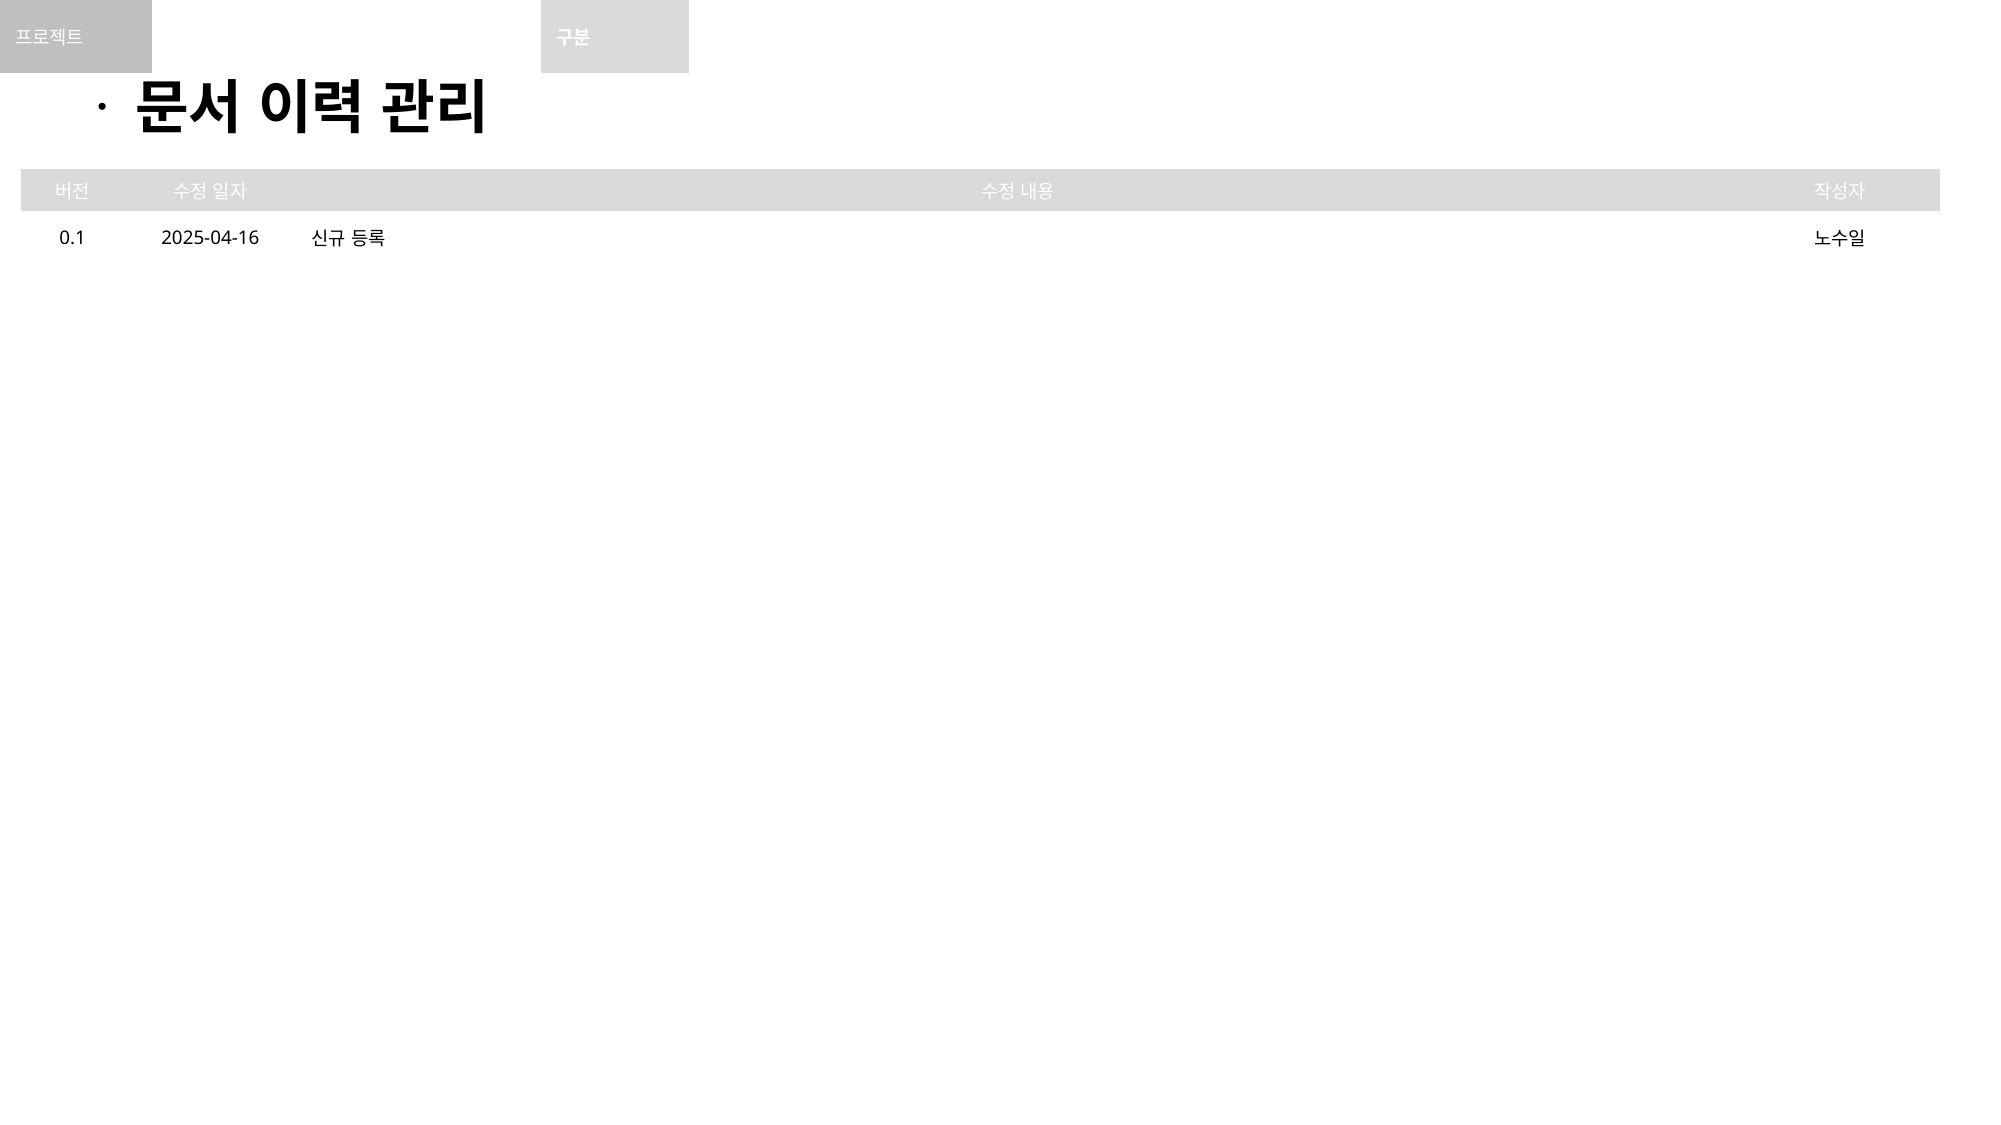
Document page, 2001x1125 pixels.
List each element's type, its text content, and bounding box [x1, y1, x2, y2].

table_cell [125, 509, 296, 590]
table_cell 신규 등록 [296, 211, 1741, 264]
table_cell [21, 264, 125, 346]
table_header 수정 일자 [125, 169, 296, 211]
table_cell [1741, 590, 1940, 672]
list 문서 이력 관리 [82, 70, 1882, 113]
table_cell [125, 427, 296, 509]
table_cell [125, 754, 296, 835]
table_cell [296, 590, 1741, 672]
table_cell [296, 264, 1741, 346]
table_cell [1741, 509, 1940, 590]
table_cell [125, 590, 296, 672]
table_cell [1741, 754, 1940, 835]
table_header 수정 내용 [296, 169, 1741, 211]
table_cell [296, 672, 1741, 754]
table_cell [21, 427, 125, 509]
table_cell [1741, 264, 1940, 346]
table_cell [21, 346, 125, 427]
table_cell [1741, 672, 1940, 754]
table_cell [21, 754, 125, 835]
table_cell [21, 590, 125, 672]
table_cell 노수일 [1741, 211, 1940, 264]
table_cell [296, 427, 1741, 509]
table_cell [296, 346, 1741, 427]
table_header 버전 [21, 169, 125, 211]
table_cell 0.1 [21, 211, 125, 264]
table_cell 2025-04-16 [125, 211, 296, 264]
table_cell [125, 264, 296, 346]
table_cell [21, 509, 125, 590]
table_cell [1741, 346, 1940, 427]
table_cell [21, 672, 125, 754]
table_cell [296, 509, 1741, 590]
table_cell [1741, 427, 1940, 509]
table_cell [125, 346, 296, 427]
table_header 작성자 [1741, 169, 1940, 211]
table_cell [296, 754, 1741, 835]
table_cell [125, 672, 296, 754]
